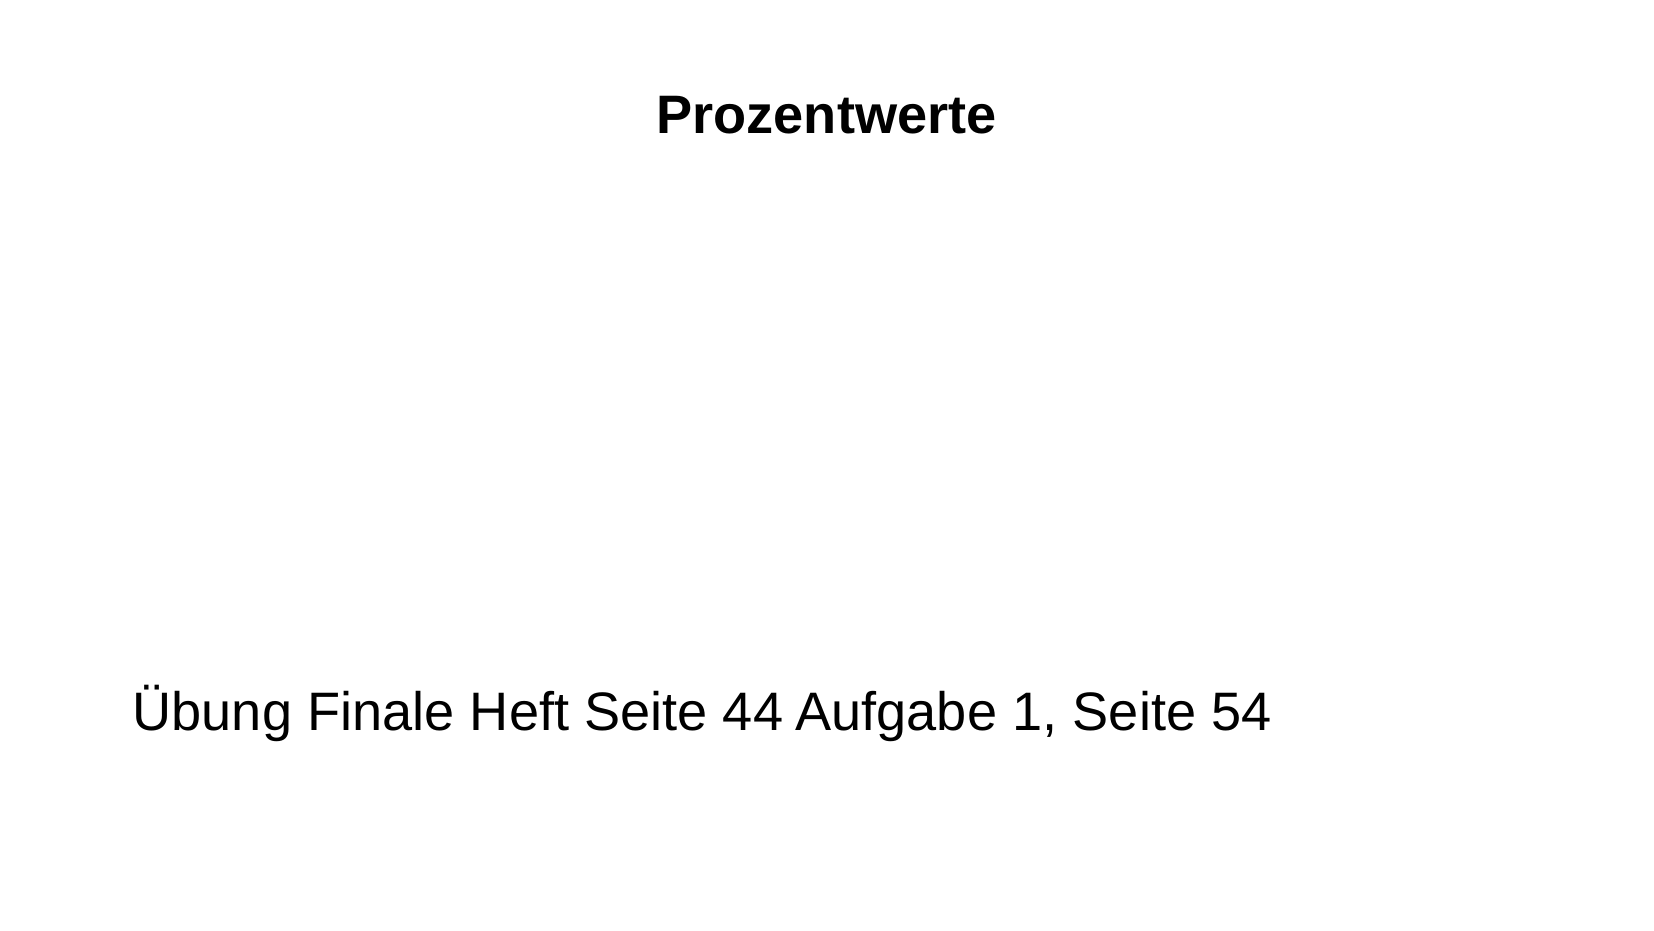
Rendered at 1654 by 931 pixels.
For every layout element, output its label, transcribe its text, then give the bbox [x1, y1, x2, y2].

title Prozentwerte [82, 37, 1571, 193]
list Übung Finale Heft Seite 44 Aufgabe 1, Seite 54 [61, 681, 1550, 857]
